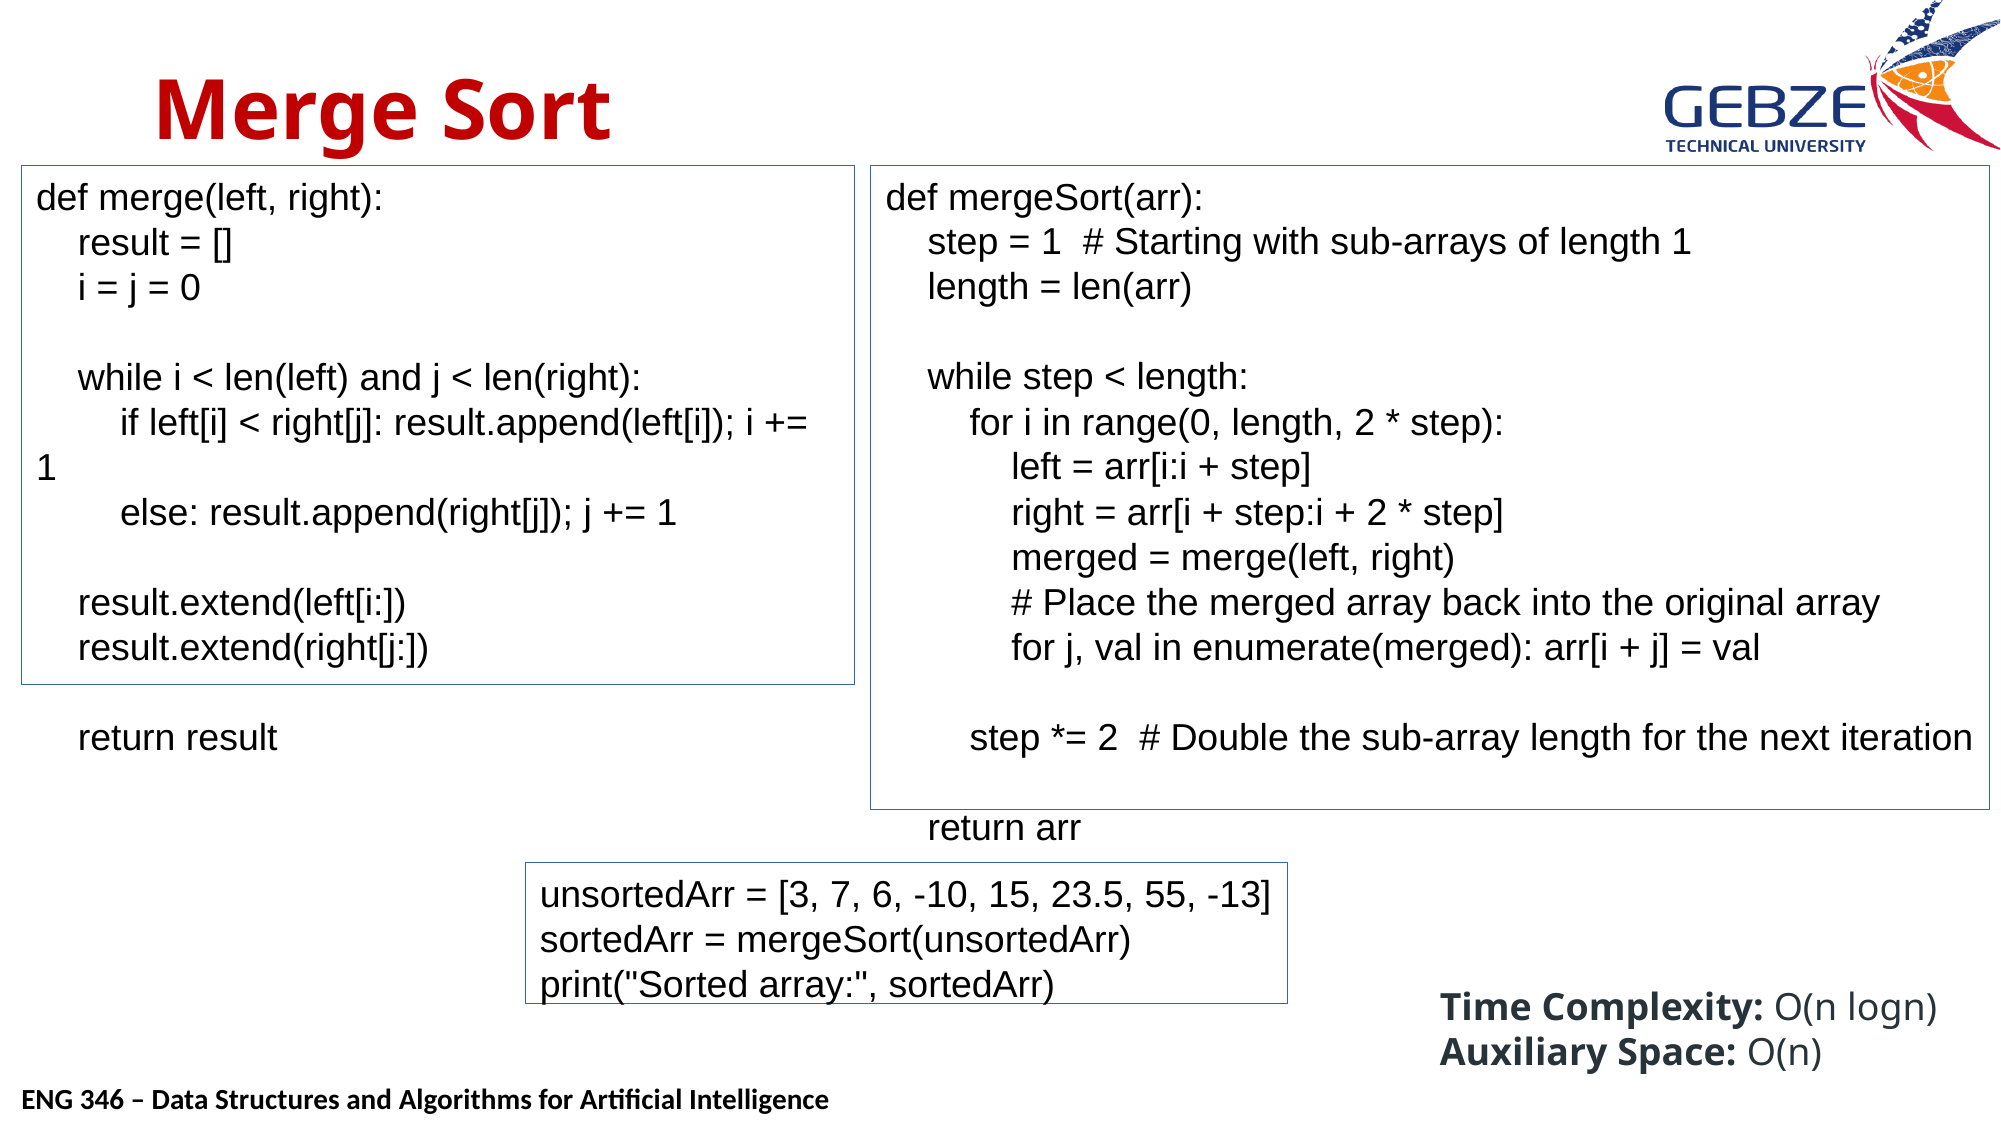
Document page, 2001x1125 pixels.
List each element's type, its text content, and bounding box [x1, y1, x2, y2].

text_box Time Complexity: O(n logn) Auxiliary Space: O(n) [1425, 975, 1979, 1081]
title Merge Sort [137, 59, 1863, 166]
text_box def merge(left, right): result = [] i = j = 0 while i < len(left) and j < len(right): if left[i] < right[j]: result.append(left[i]); i += 1 else: result.append(right[j]); j += 1 result.extend(left[i:]) result.extend(right[j:]) return result [21, 165, 855, 685]
text_box unsortedArr = [3, 7, 6, -10, 15, 23.5, 55, -13] sortedArr = mergeSort(unsortedArr) print("Sorted array:", sortedArr) [525, 862, 1288, 1004]
picture [1665, 0, 2001, 152]
text_box def mergeSort(arr): step = 1 # Starting with sub-arrays of length 1 length = len(arr) while step < length: for i in range(0, length, 2 * step): left = arr[i:i + step] right = arr[i + step:i + 2 * step] merged = merge(left, right) # Place the merged array back into the original array for j, val in enumerate(merged): arr[i + j] = val step *= 2 # Double the sub-array length for the next iteration return arr [870, 165, 1990, 810]
